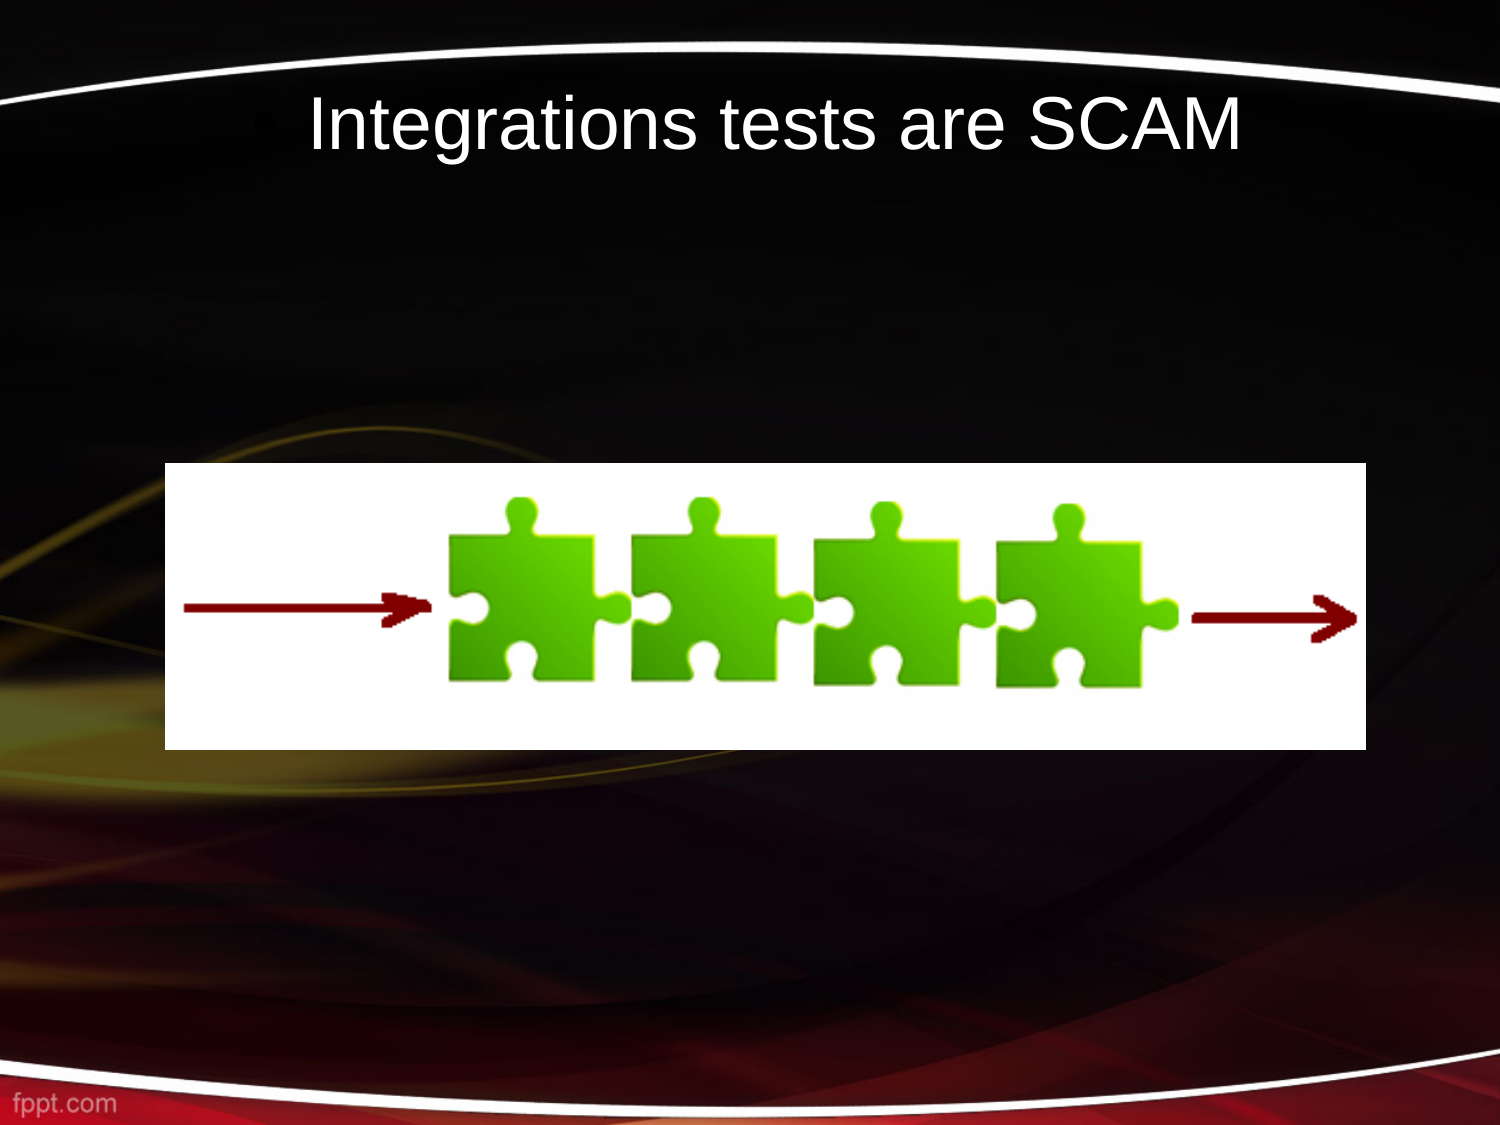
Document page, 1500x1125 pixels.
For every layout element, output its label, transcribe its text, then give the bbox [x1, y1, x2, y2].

picture [0, 0, 1500, 1125]
list Integrations tests are SCAM [90, 45, 1406, 196]
